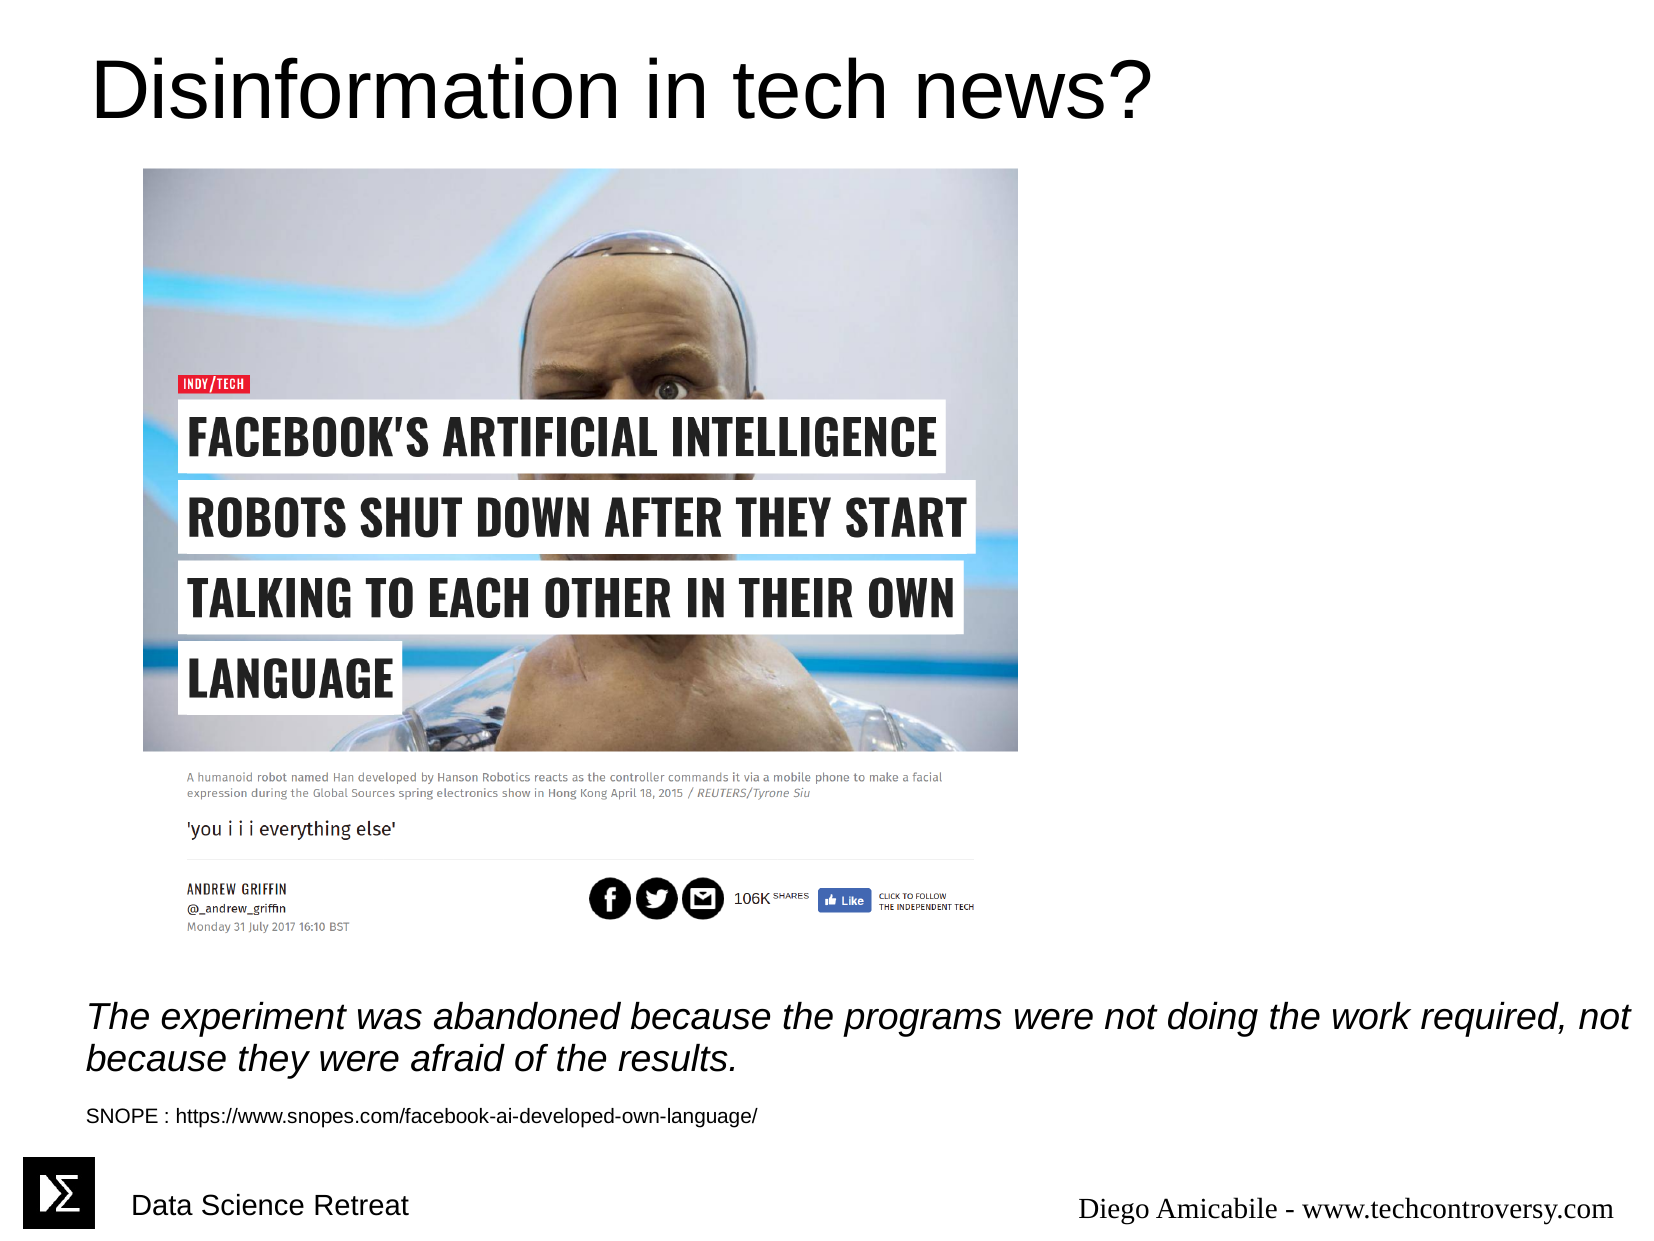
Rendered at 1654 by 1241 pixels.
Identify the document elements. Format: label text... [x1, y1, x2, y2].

picture [23, 1157, 95, 1230]
picture [127, 153, 1052, 945]
text_box The experiment was abandoned because the programs were not doing the work required, not because they were afraid of the results. SNOPE : https://www.snopes.com/facebook-ai-developed-own-language/ [71, 988, 1654, 1178]
text_box Disinformation in tech news? [75, 35, 1642, 237]
